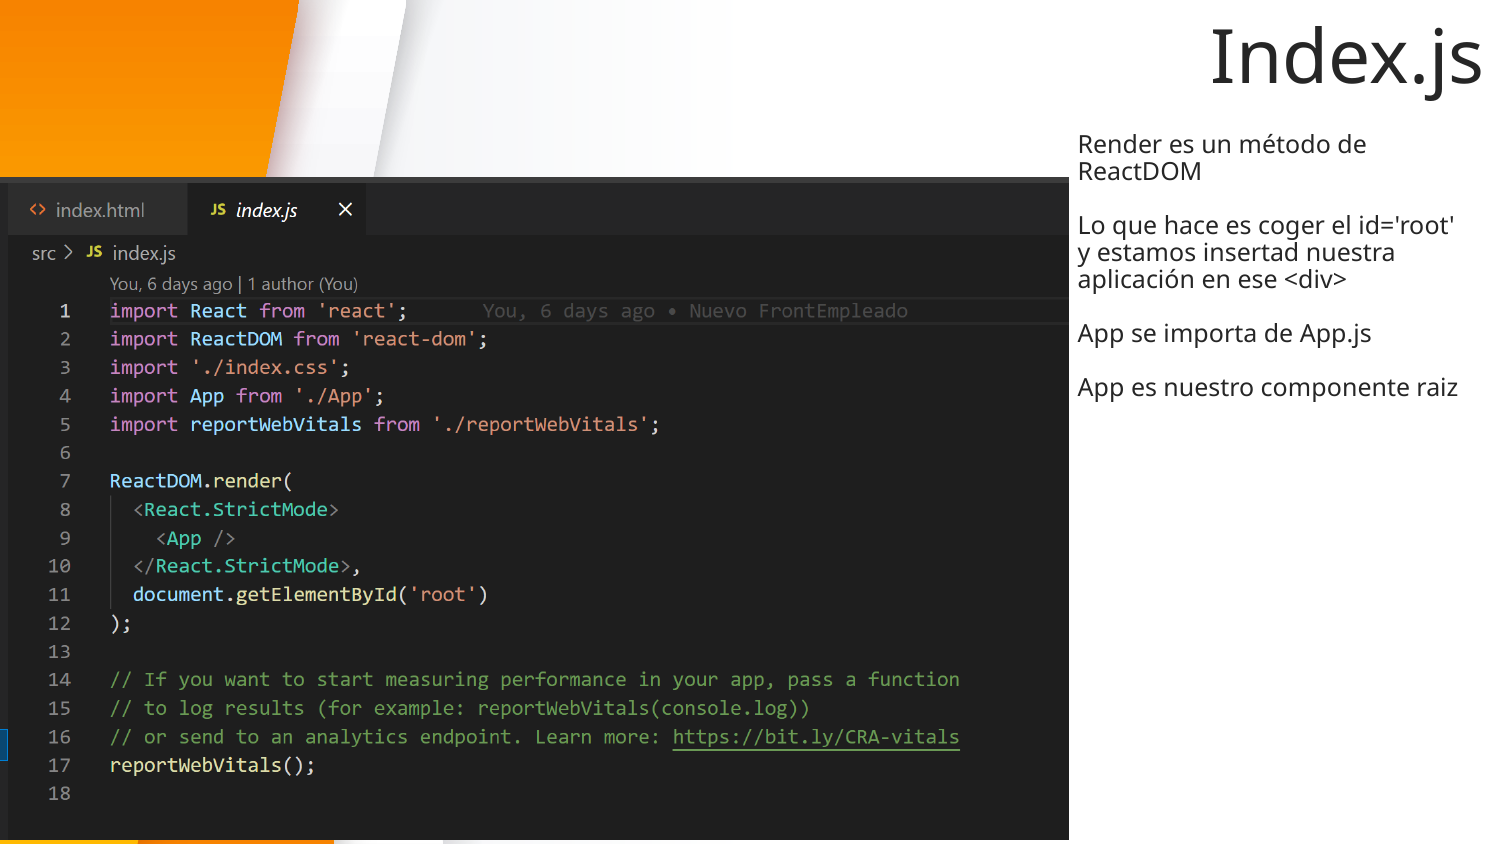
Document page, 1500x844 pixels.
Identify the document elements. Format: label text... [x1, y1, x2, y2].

text_box Render es un método de ReactDOM Lo que hace es coger el id='root' y estamos insertad nuestra aplicación en ese <div> App se importa de App.js App es nuestro componente raiz [1062, 124, 1481, 414]
picture [0, 177, 1069, 840]
text_box Index.js [1210, 0, 1500, 118]
